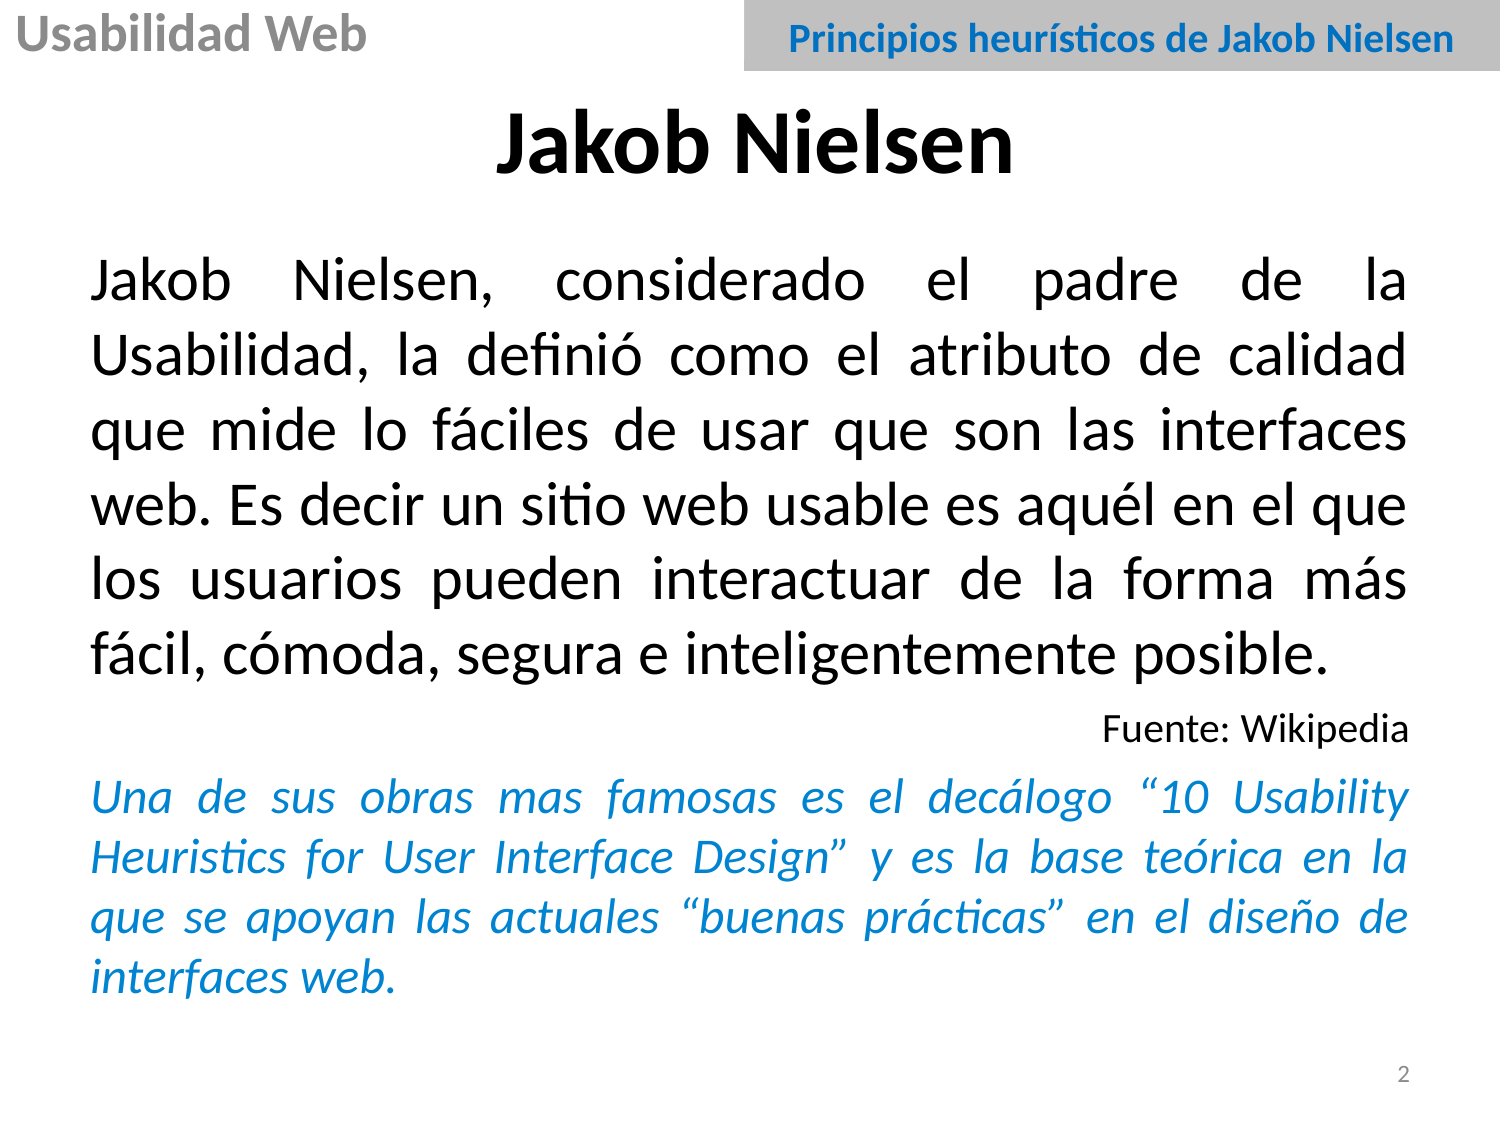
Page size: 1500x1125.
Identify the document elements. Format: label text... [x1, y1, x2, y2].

title Jakob Nielsen [11, 60, 1500, 231]
list Jakob Nielsen, considerado el padre de la Usabilidad, la definió como el atributo de calidad que mide lo fáciles de usar que son las interfaces web. Es decir un sitio web usable es aquél en el que los usuarios pueden interactuar de la forma más fácil, cómoda, segura e inteligentemente posible. Fuente: Wikipedia Una de sus obras mas famosas es el decálogo “10 Usability Heuristics for User Interface Design” y es la base teórica en la que se apoyan las actuales “buenas prácticas” en el diseño de interfaces web. [75, 230, 1425, 1028]
title Usabilidad Web [0, 0, 745, 60]
slide_number <número> [1074, 1042, 1425, 1103]
title Principios heurísticos de Jakob Nielsen [744, 0, 1500, 71]
